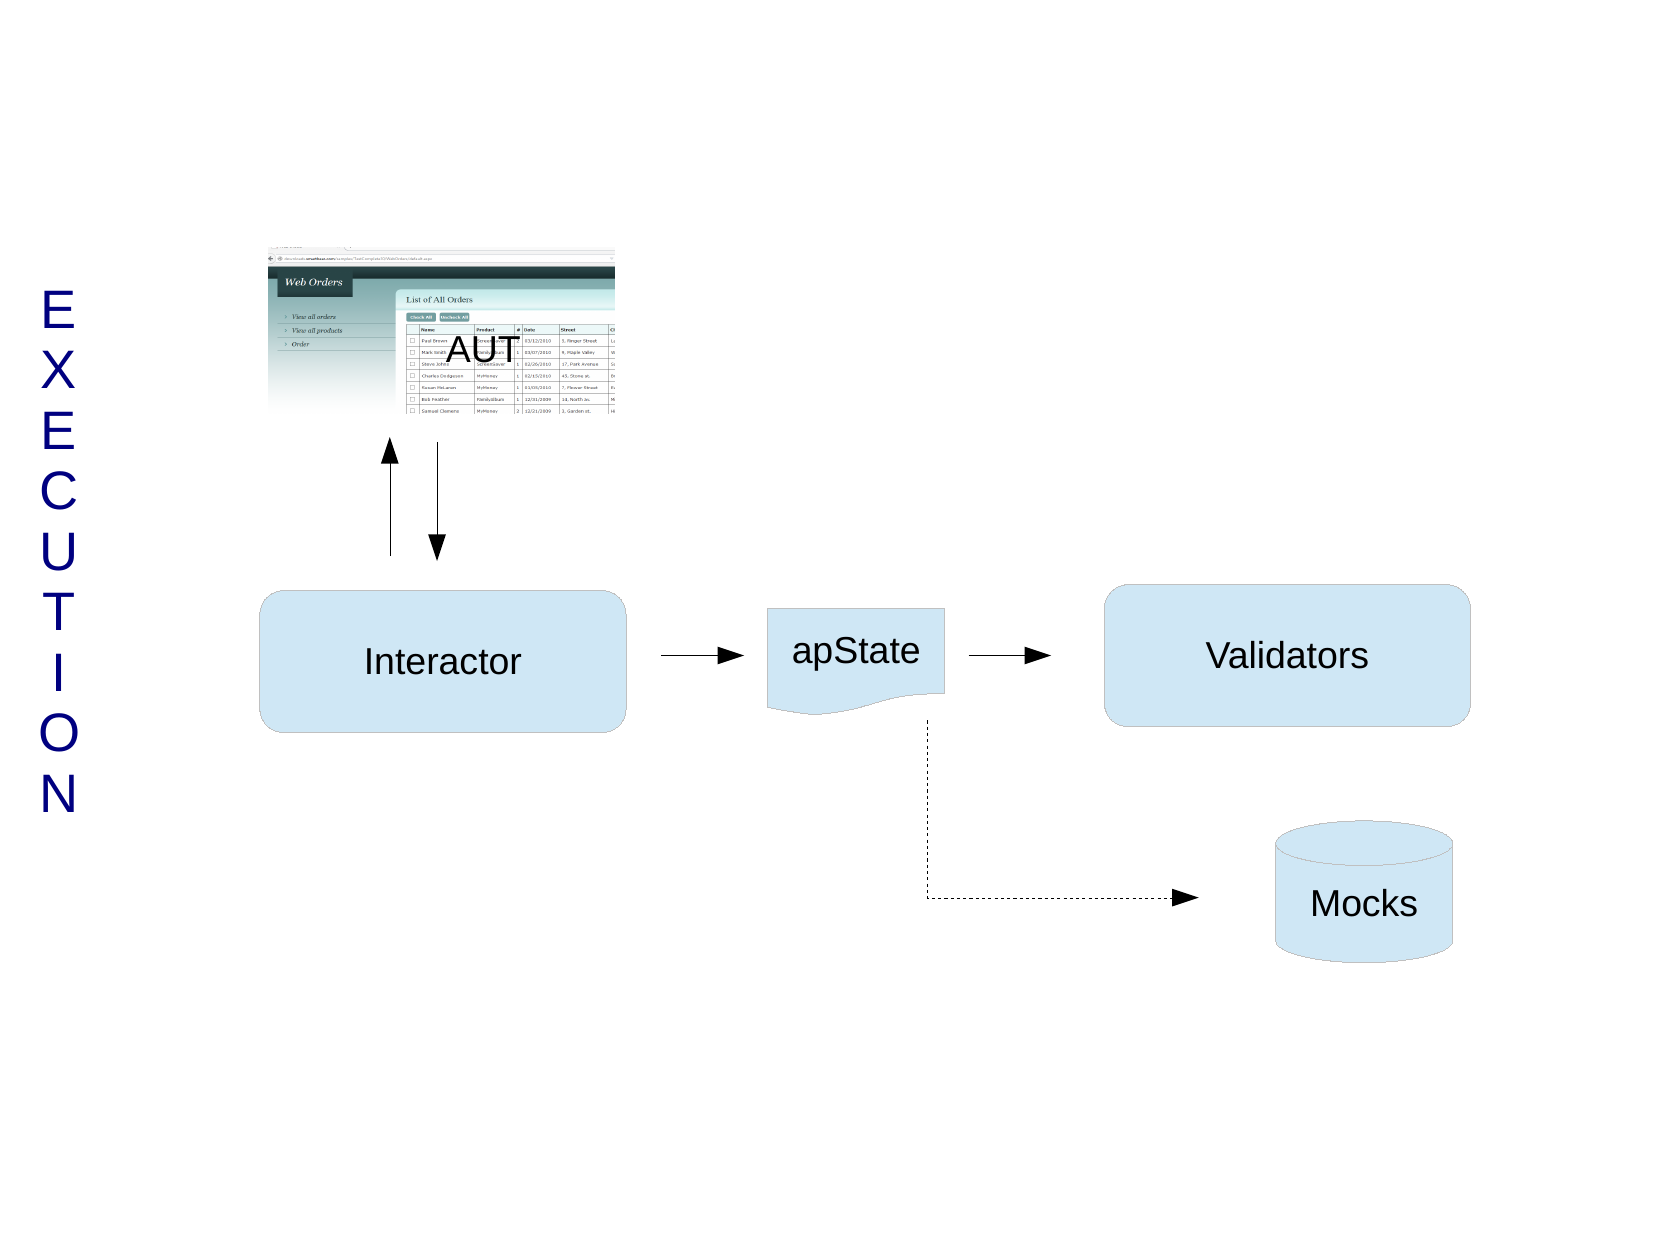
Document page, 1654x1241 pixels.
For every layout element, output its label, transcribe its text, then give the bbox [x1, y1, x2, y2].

picture [268, 247, 615, 414]
text_box apState [767, 608, 945, 715]
text_box Validators [1104, 584, 1471, 727]
text_box AUT [431, 321, 538, 378]
text_box Interactor [259, 590, 627, 733]
text_box Mocks [1275, 820, 1453, 963]
text_box EXECUTION [23, 271, 95, 832]
